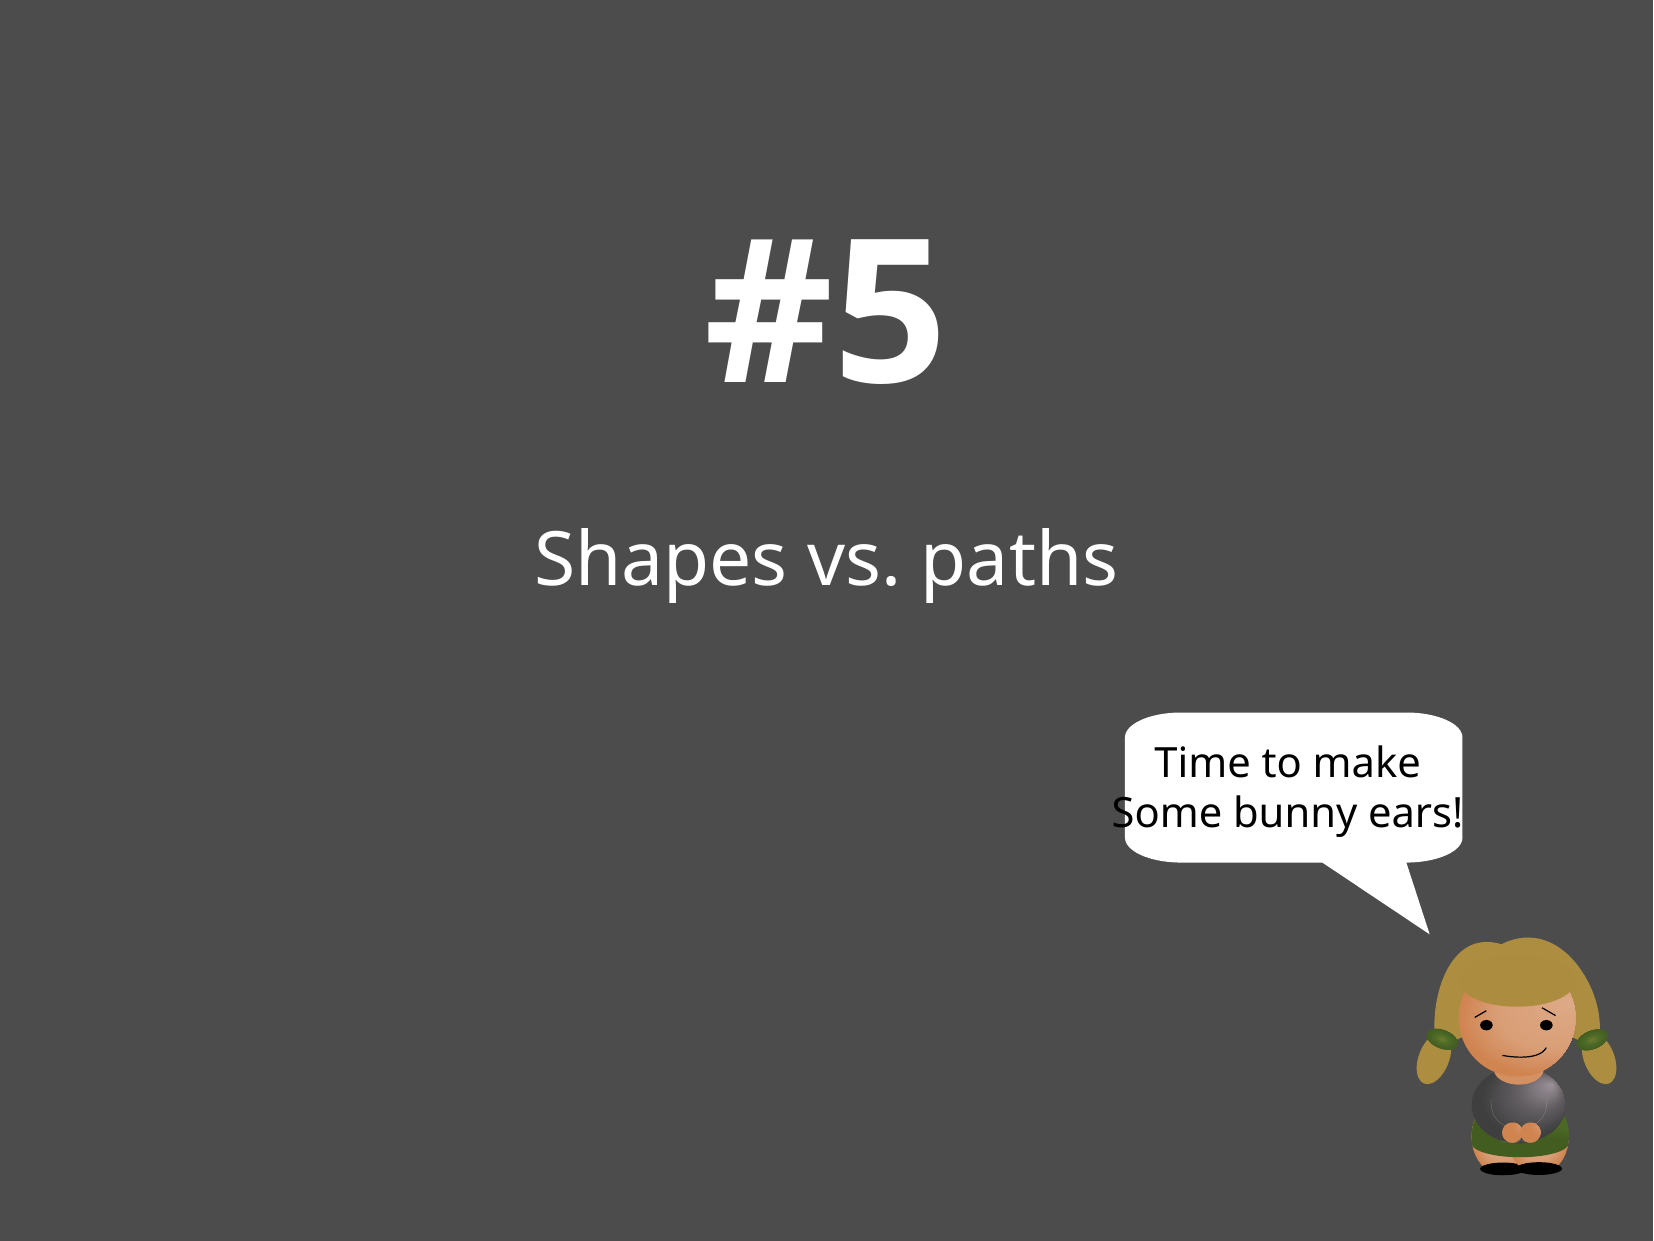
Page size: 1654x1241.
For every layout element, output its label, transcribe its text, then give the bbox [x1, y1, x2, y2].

picture [1416, 937, 1617, 1192]
title #5 Shapes vs. paths [120, 129, 1533, 701]
text_box Time to make Some bunny ears! [1079, 730, 1496, 949]
text_box [1127, 712, 1460, 730]
